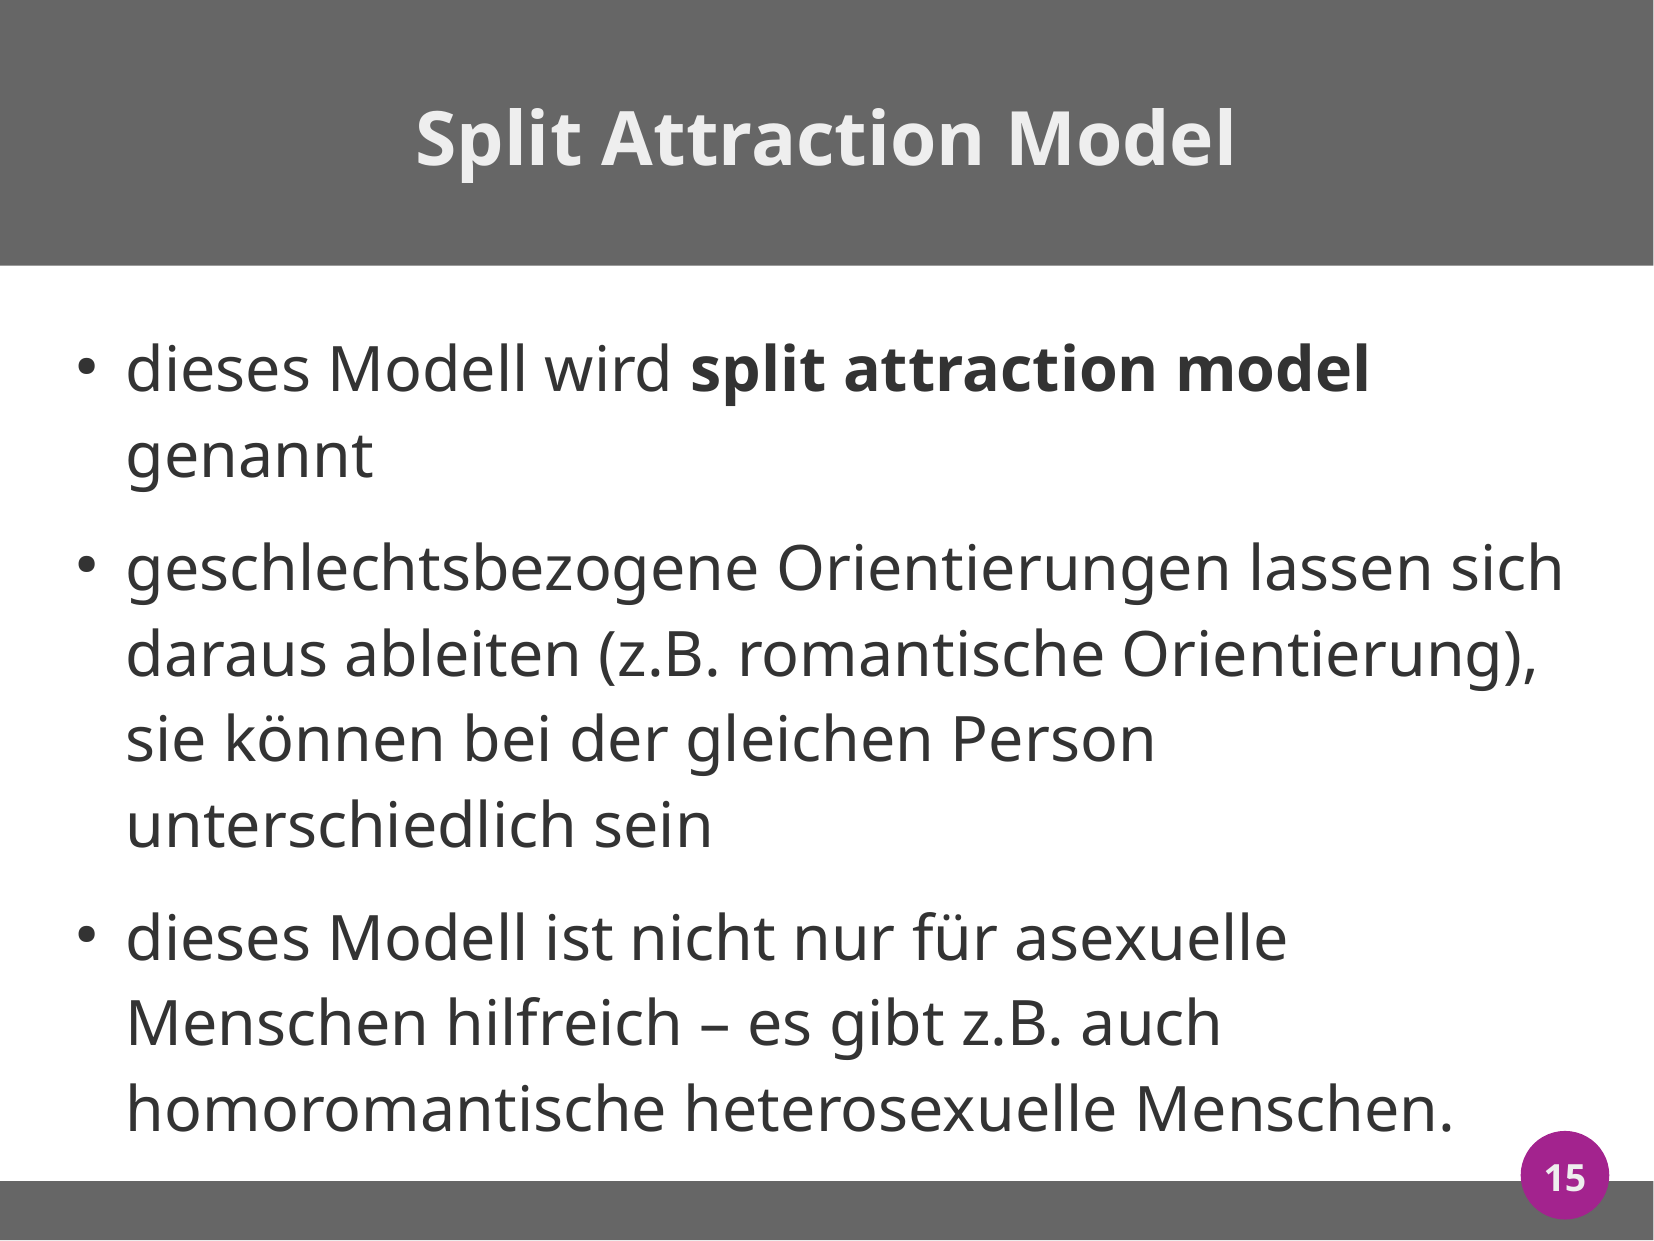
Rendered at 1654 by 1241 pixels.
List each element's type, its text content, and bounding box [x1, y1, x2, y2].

list dieses Modell wird split attraction model genannt geschlechtsbezogene Orientierungen lassen sich daraus ableiten (z.B. romantische Orientierung), sie können bei der gleichen Person unterschiedlich sein dieses Modell ist nicht nur für asexuelle Menschen hilfreich – es gibt z.B. auch homoromantische heterosexuelle Menschen. [59, 324, 1595, 1152]
title Split Attraction Model [59, 11, 1595, 260]
